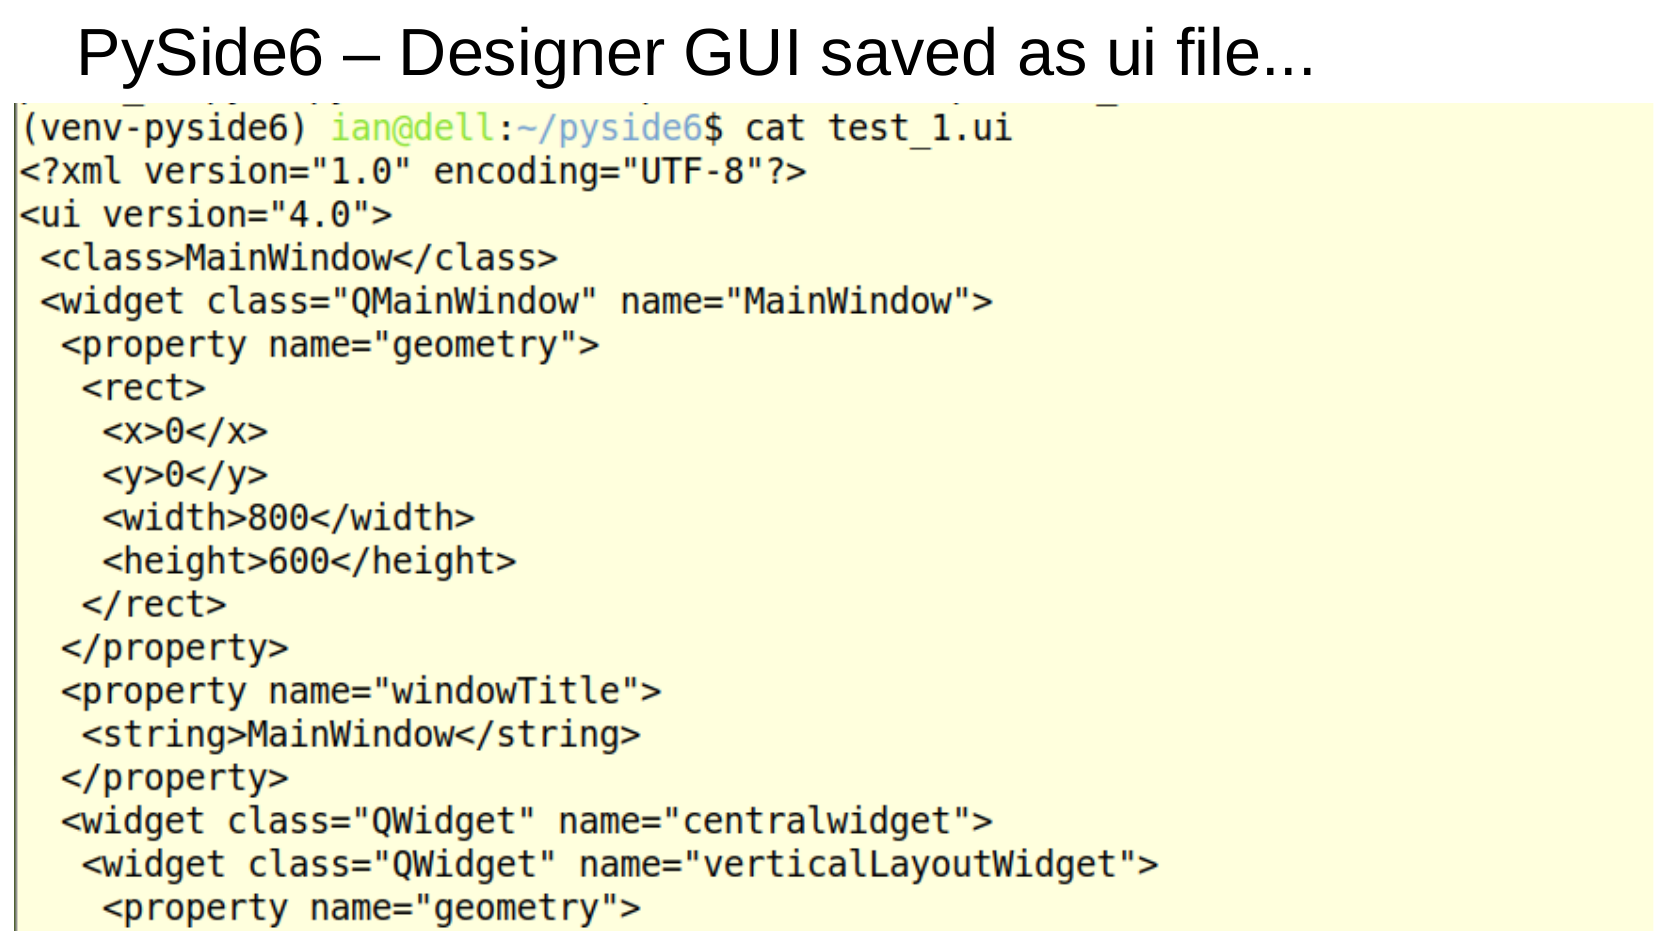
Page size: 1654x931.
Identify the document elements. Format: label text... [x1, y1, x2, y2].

subtitle PySide6 – Designer GUI saved as ui file... [76, 14, 1625, 103]
picture [14, 103, 1654, 931]
